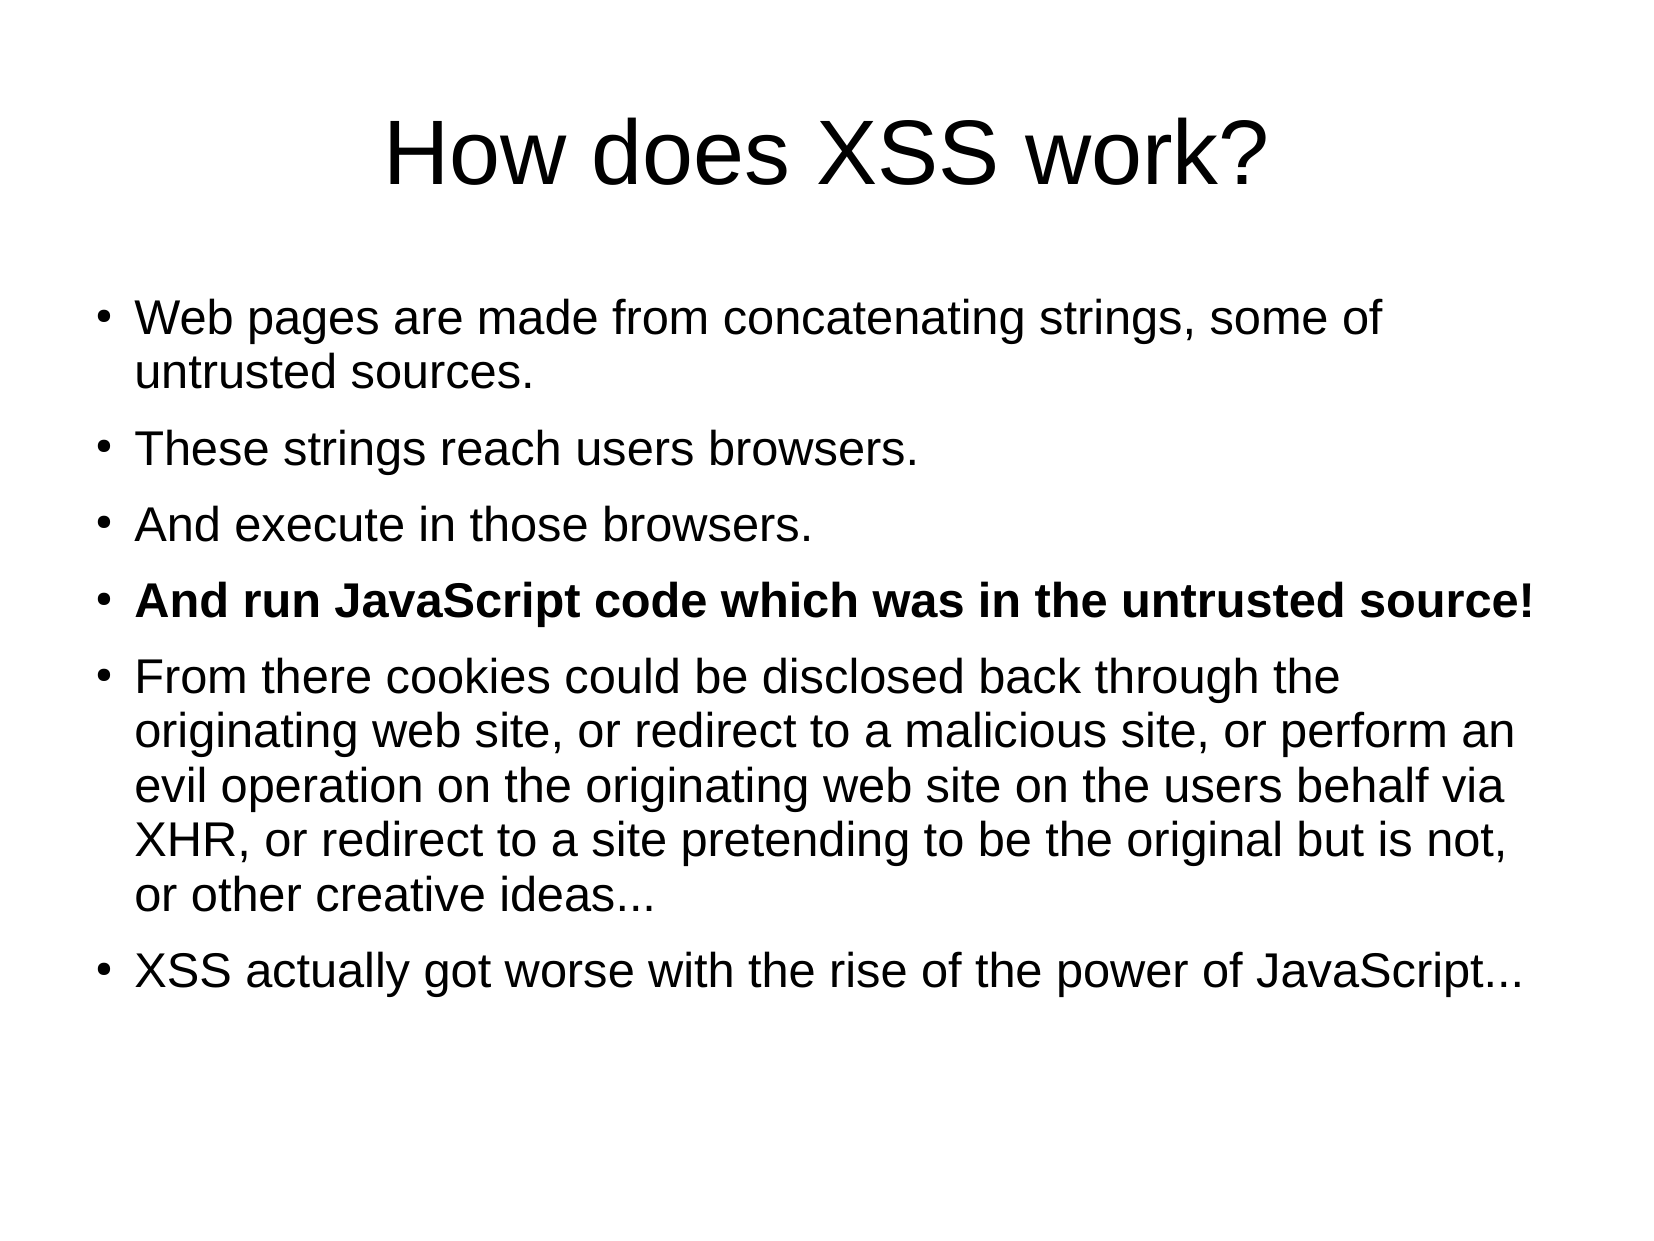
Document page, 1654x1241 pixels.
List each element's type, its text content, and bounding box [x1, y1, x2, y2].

title How does XSS work? [82, 49, 1571, 257]
list Web pages are made from concatenating strings, some of untrusted sources. These strings reach users browsers. And execute in those browsers. And run JavaScript code which was in the untrusted source! From there cookies could be disclosed back through the originating web site, or redirect to a malicious site, or perform an evil operation on the originating web site on the users behalf via XHR, or redirect to a site pretending to be the original but is not, or other creative ideas... XSS actually got worse with the rise of the power of JavaScript... [82, 290, 1538, 1010]
